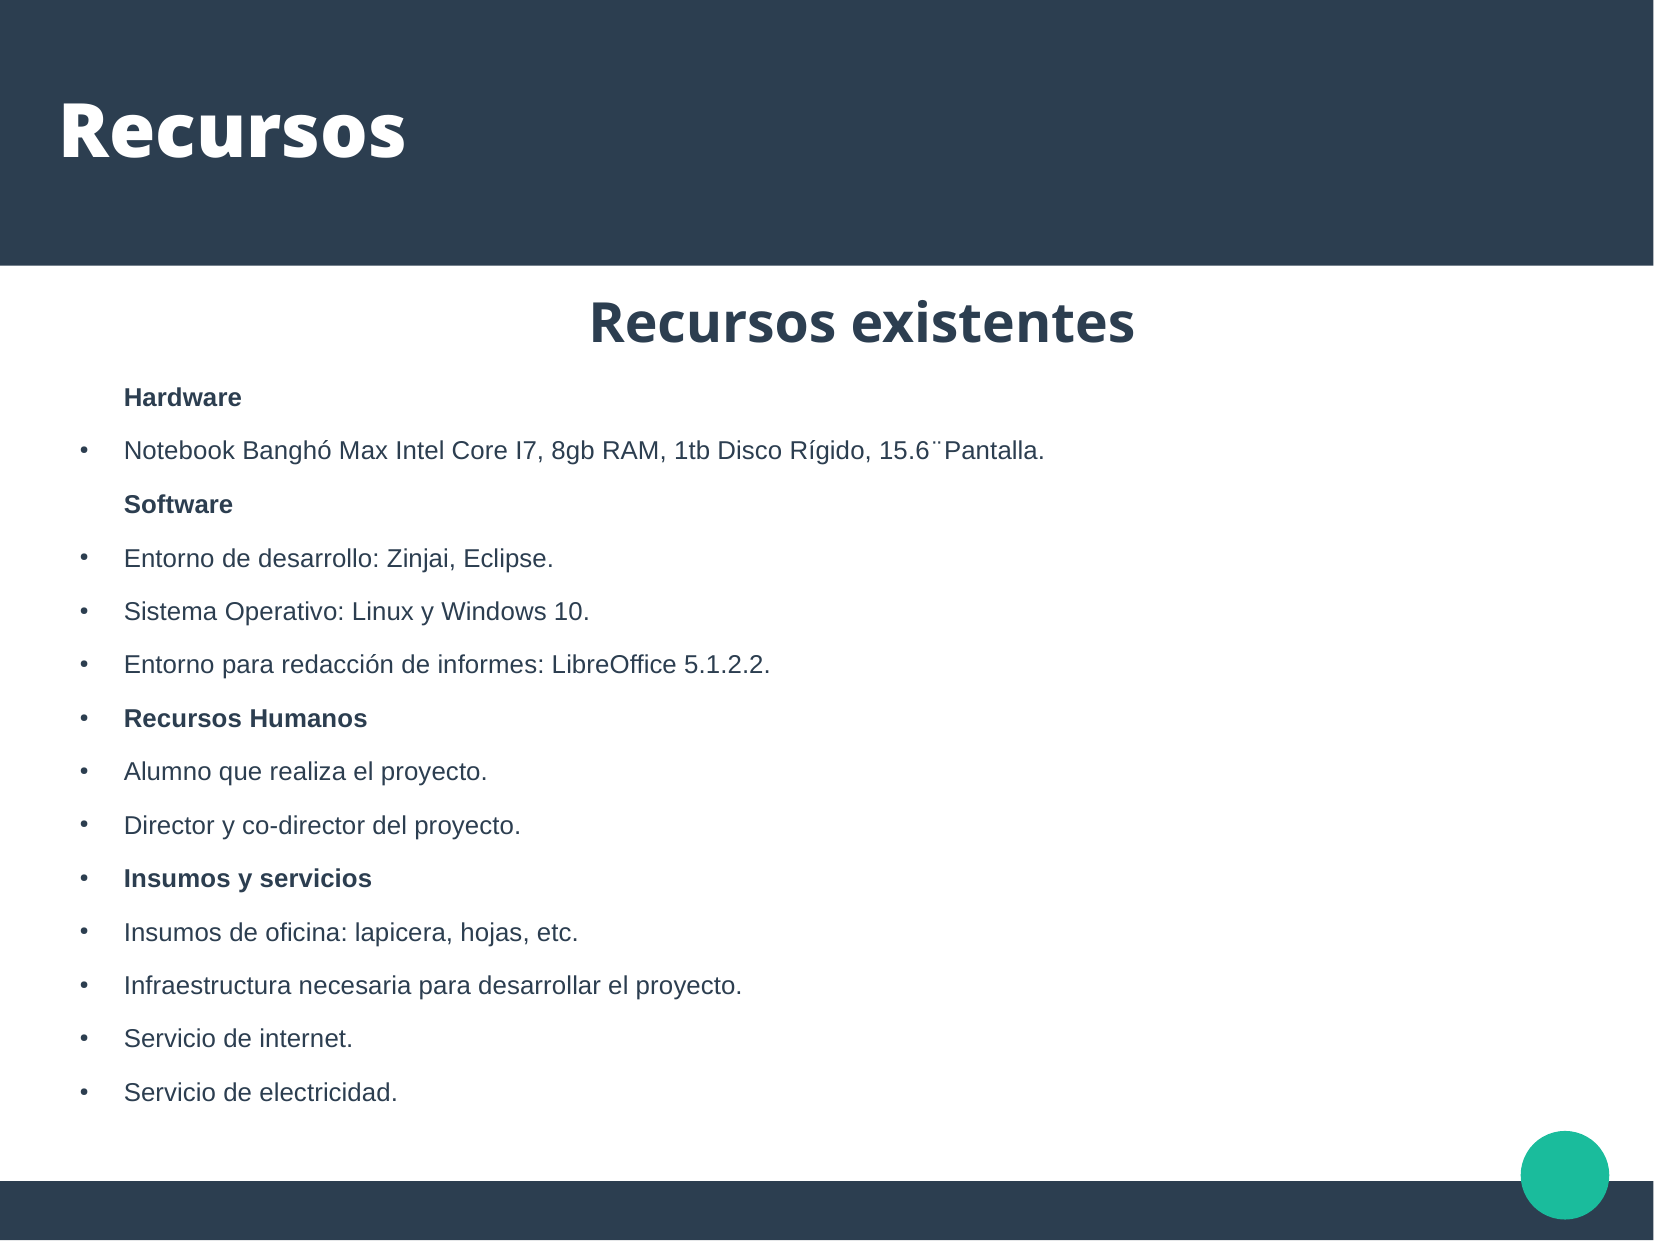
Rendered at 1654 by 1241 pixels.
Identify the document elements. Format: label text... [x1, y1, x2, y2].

list Recursos existentes Hardware Notebook Banghó Max Intel Core I7, 8gb RAM, 1tb Disco Rígido, 15.6 ̈ Pantalla. Software Entorno de desarrollo: Zinjai, Eclipse. Sistema Operativo: Linux y Windows 10. Entorno para redacción de informes: LibreOffice 5.1.2.2. Recursos Humanos Alumno que realiza el proyecto. Director y co-director del proyecto. Insumos y servicios Insumos de oficina: lapicera, hojas, etc. Infraestructura necesaria para desarrollar el proyecto. Servicio de internet. Servicio de electricidad. [64, 283, 1601, 1111]
title Recursos [59, 49, 1595, 207]
